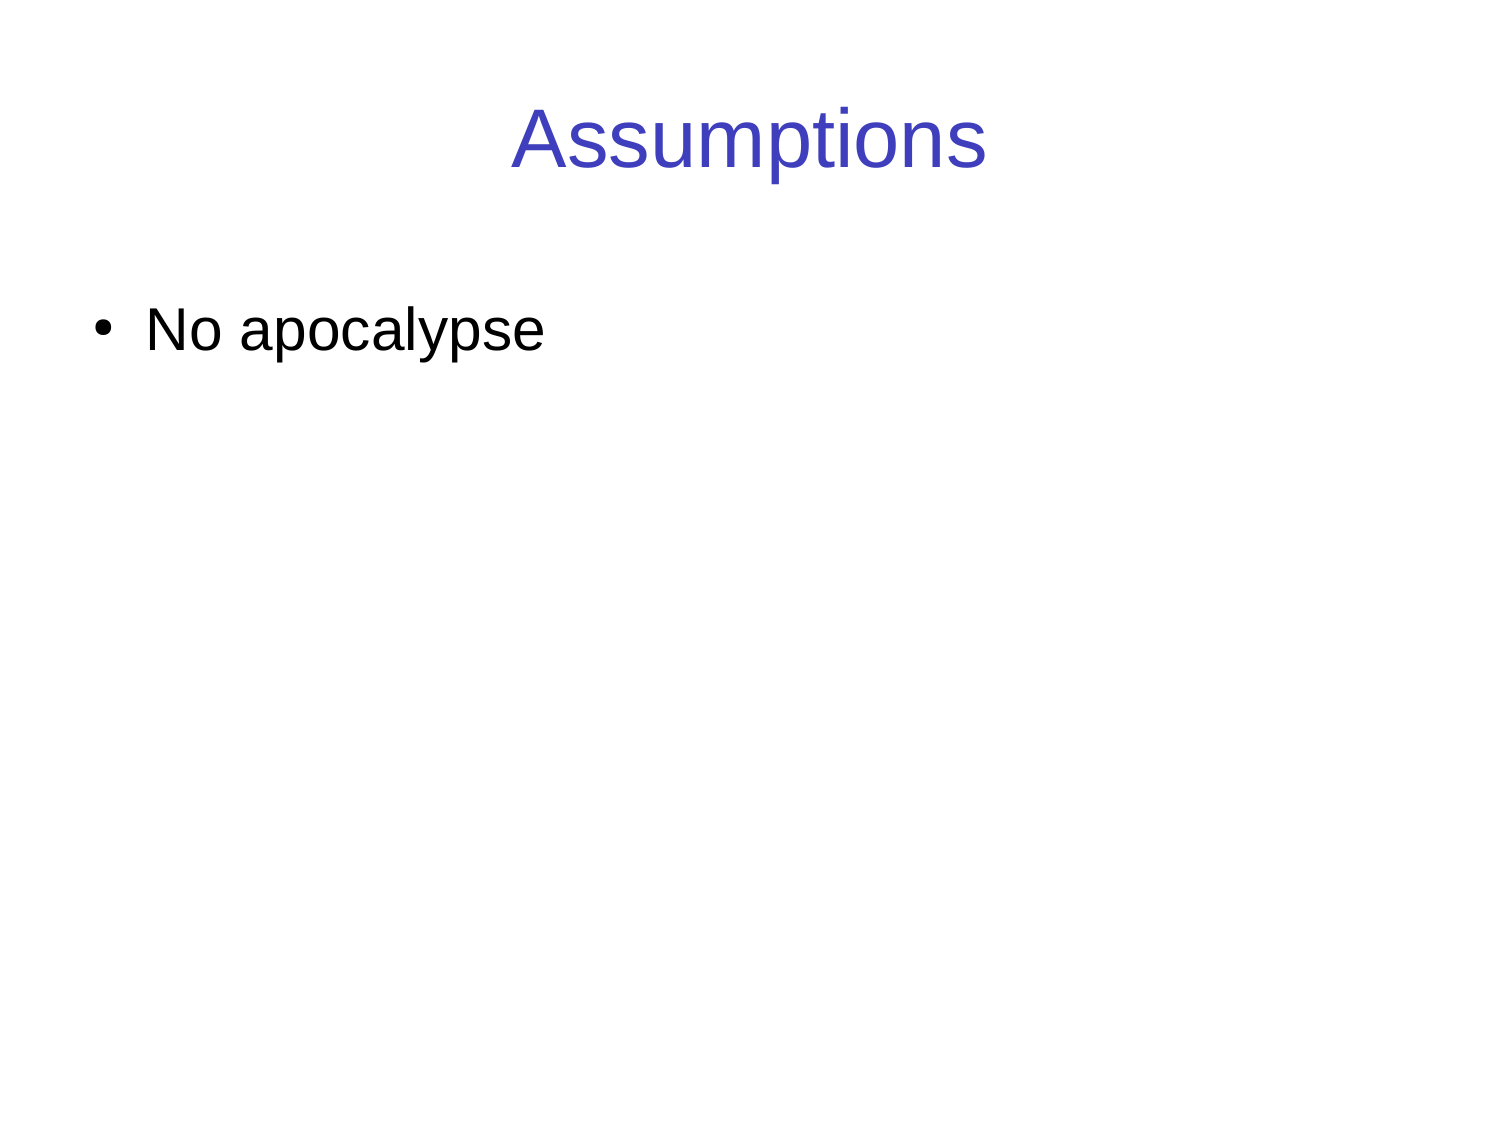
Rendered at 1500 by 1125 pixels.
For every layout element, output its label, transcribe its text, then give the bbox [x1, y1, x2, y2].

title Assumptions [75, 44, 1425, 233]
list No apocalypse [75, 295, 1425, 1063]
